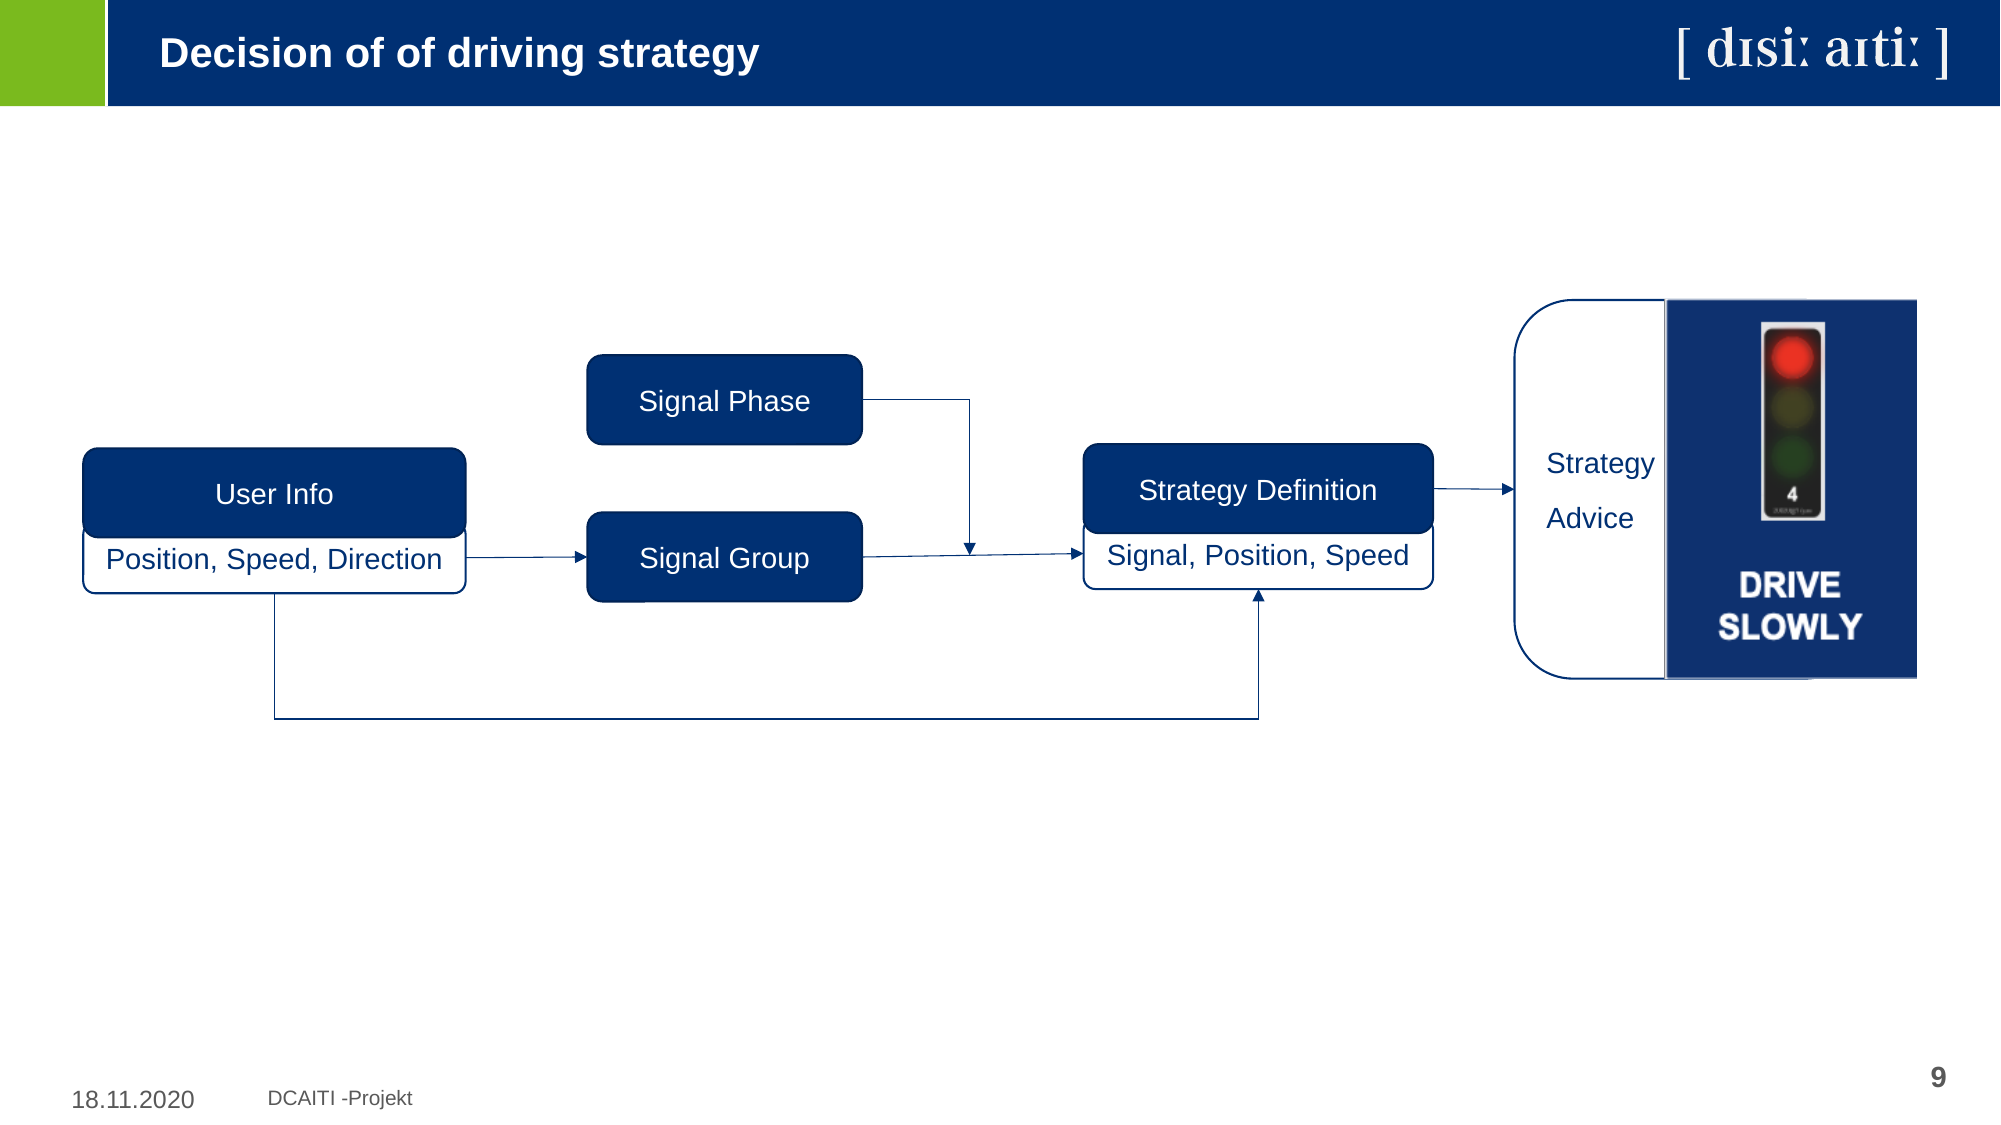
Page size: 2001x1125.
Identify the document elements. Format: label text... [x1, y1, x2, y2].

picture [1664, 299, 1917, 679]
text_box Strategy Definition [1083, 444, 1434, 534]
slide_number <number> [1850, 1022, 1947, 1125]
text_box Signal, Position, Speed [1083, 525, 1434, 590]
text_box Signal Phase [587, 355, 863, 445]
slide_number 18.11.2020 [52, 1071, 215, 1125]
text_box Strategy Advice [1514, 299, 1664, 679]
text_box Signal Group [587, 512, 863, 602]
title Decision of of driving strategy [106, 0, 1628, 107]
footer DCAITI -Projekt [267, 1071, 1841, 1125]
text_box Position, Speed, Direction [83, 529, 466, 594]
text_box User Info [83, 448, 466, 538]
